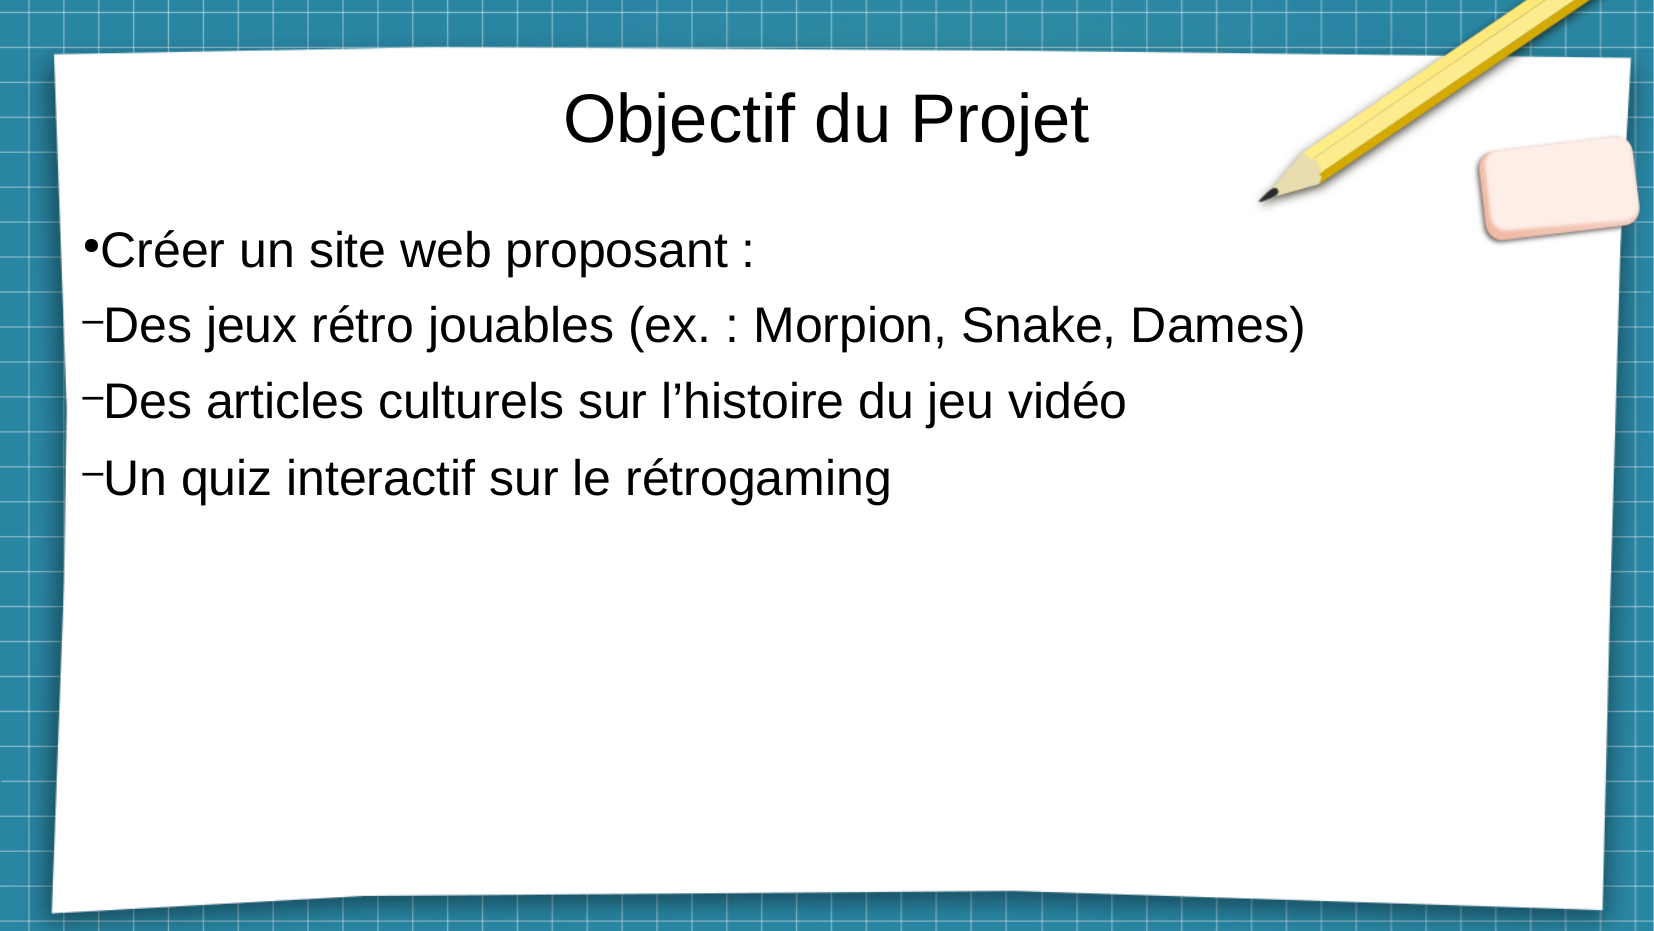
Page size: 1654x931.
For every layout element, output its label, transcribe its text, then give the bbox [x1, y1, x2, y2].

list Créer un site web proposant : Des jeux rétro jouables (ex. : Morpion, Snake, Dames) Des articles culturels sur l’histoire du jeu vidéo Un quiz interactif sur le rétrogaming [82, 217, 1571, 758]
title Objectif du Projet [82, 37, 1571, 193]
